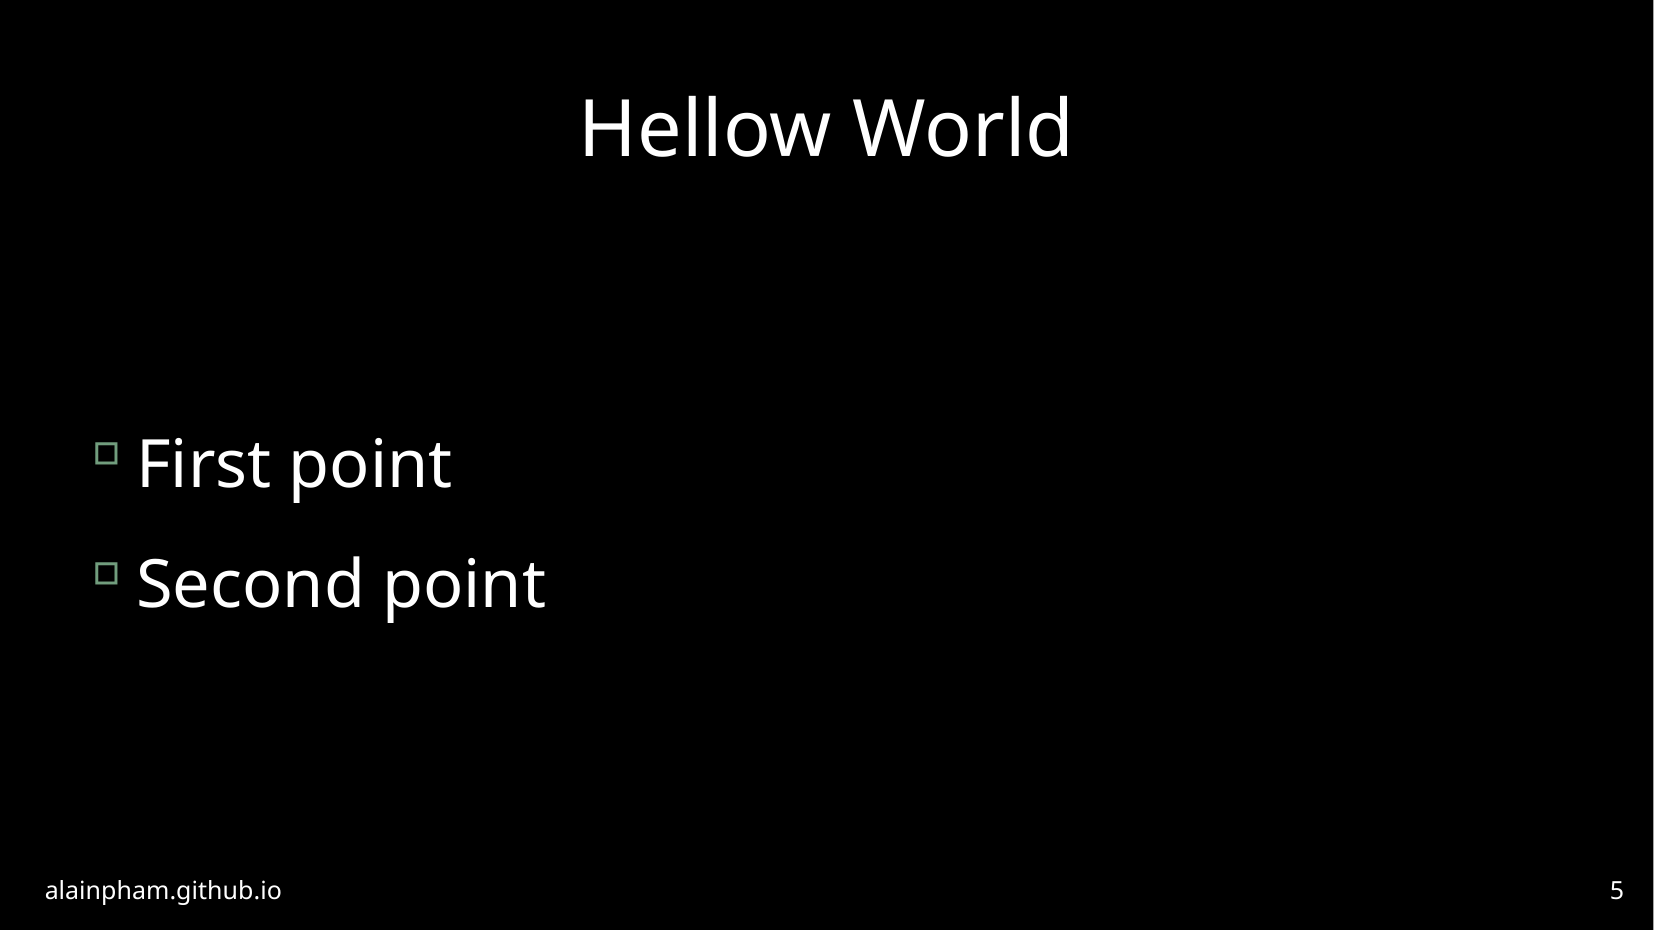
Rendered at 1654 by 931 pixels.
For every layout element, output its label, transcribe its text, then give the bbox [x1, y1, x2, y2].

list First point Second point [59, 217, 1595, 826]
title Hellow World [59, 59, 1595, 193]
